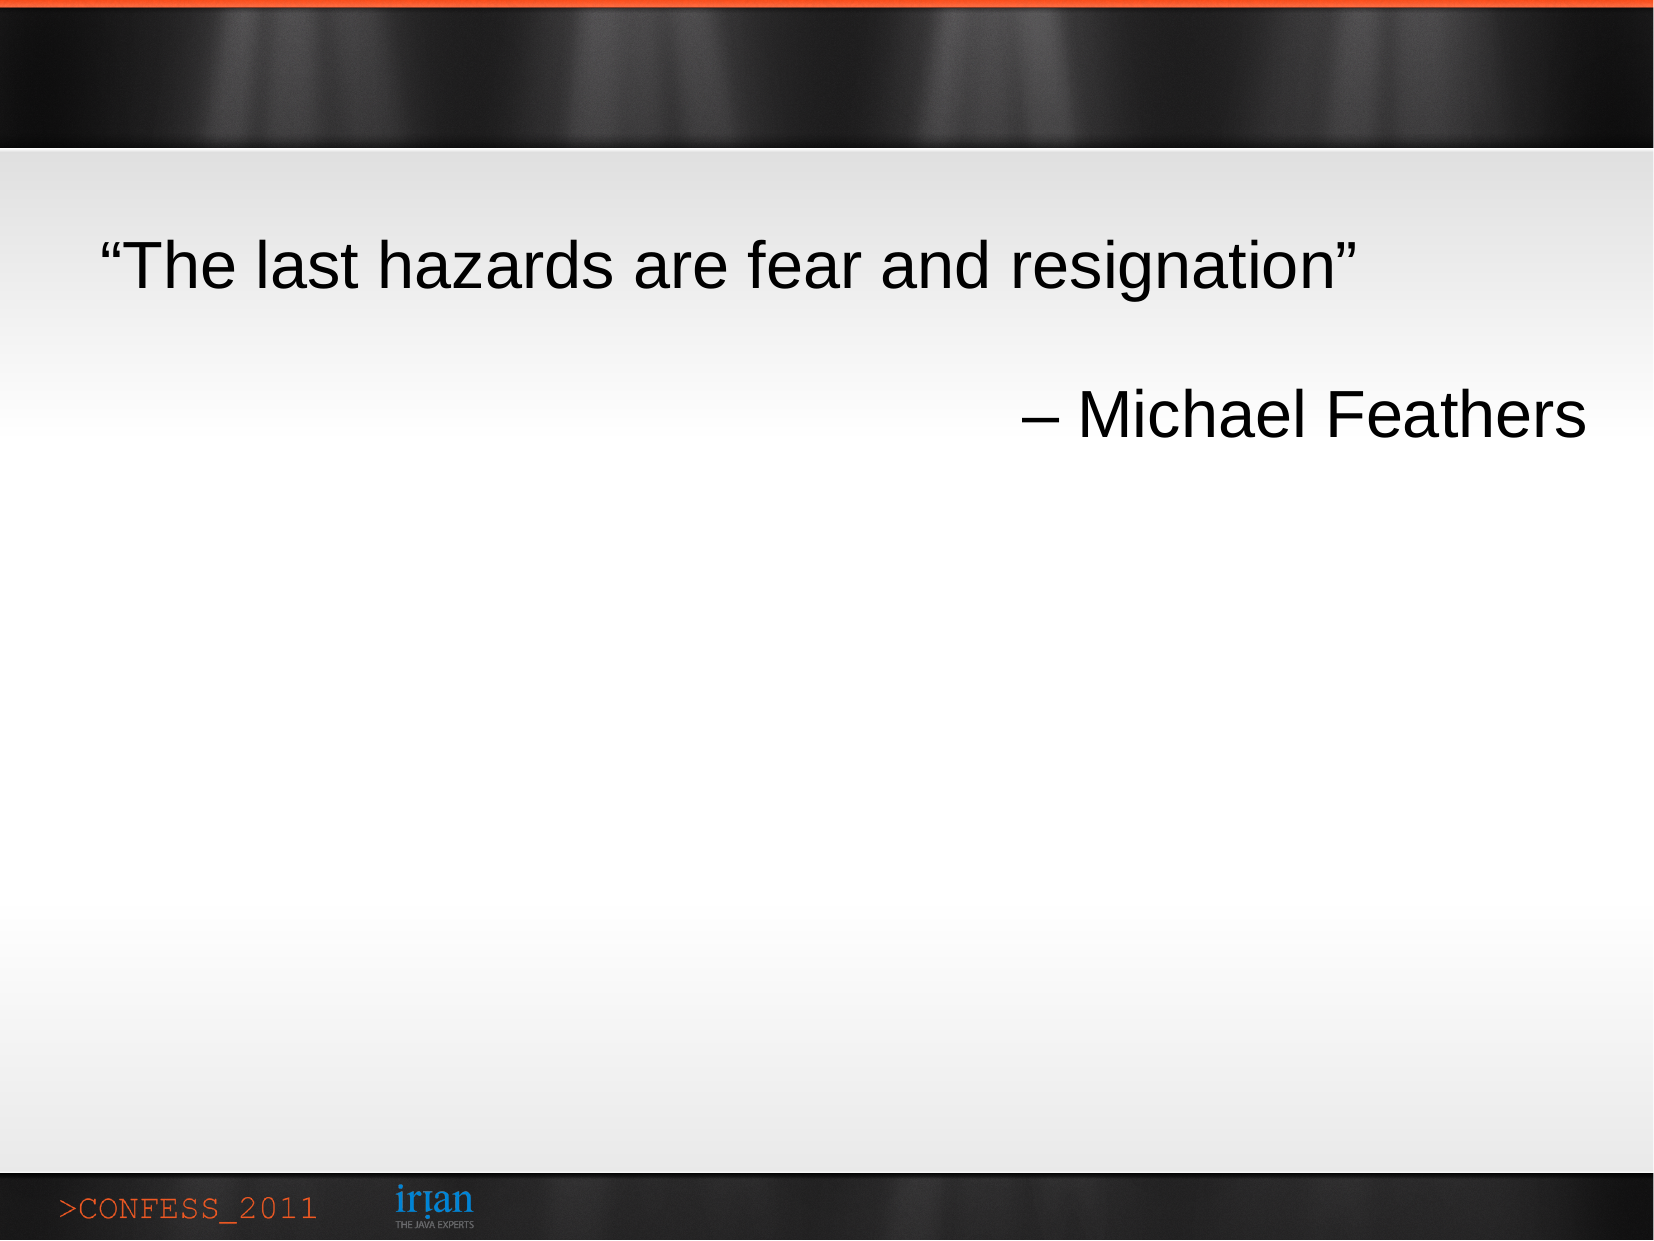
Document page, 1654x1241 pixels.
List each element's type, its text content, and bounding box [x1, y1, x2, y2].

subtitle “The last hazards are fear and resignation” – Michael Feathers [100, 6, 1589, 1125]
picture [0, 0, 1654, 1240]
